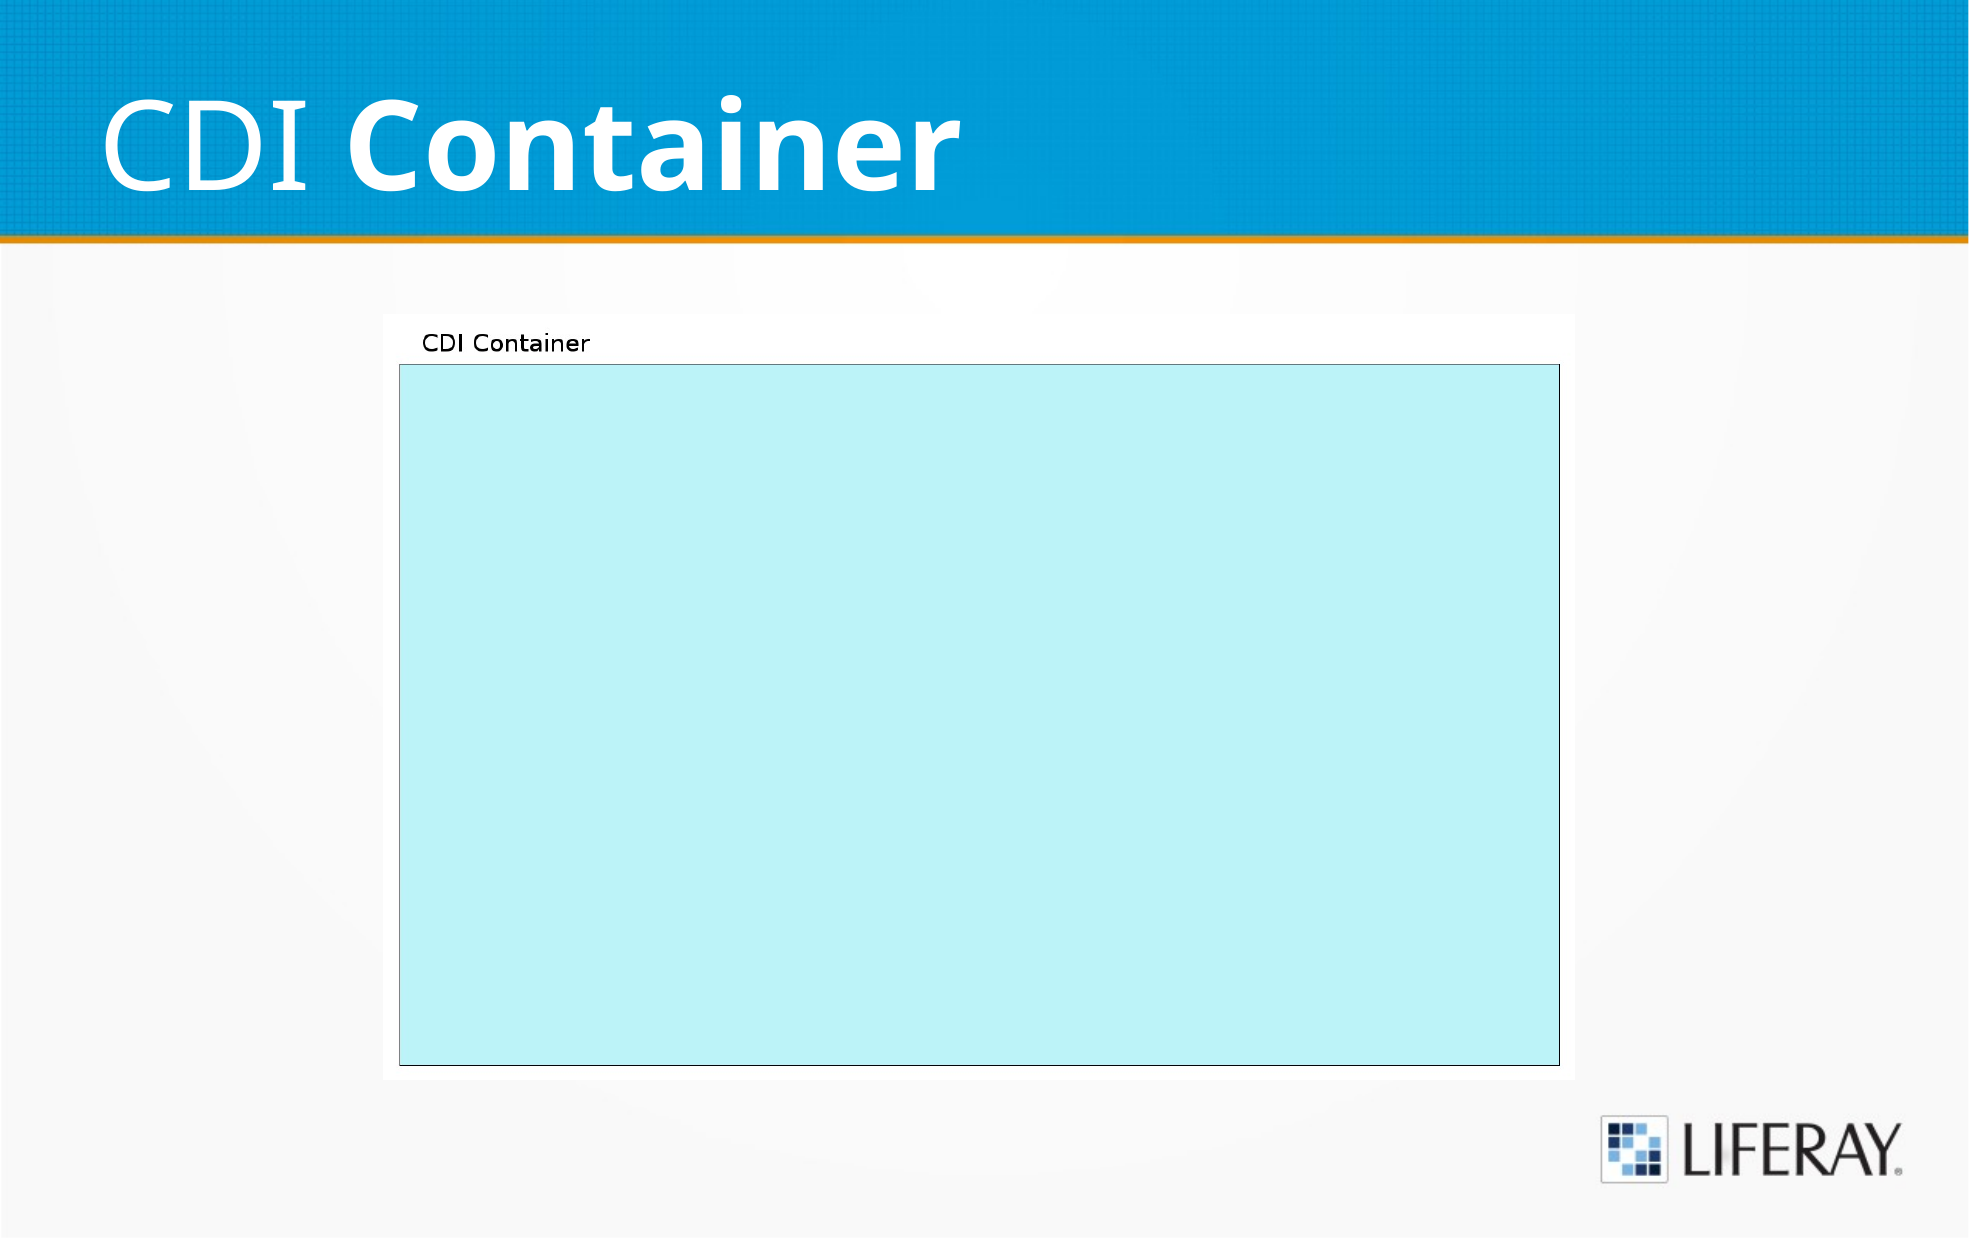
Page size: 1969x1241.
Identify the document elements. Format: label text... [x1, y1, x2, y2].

title CDI Container [98, 19, 1870, 227]
picture [0, 233, 1969, 1241]
